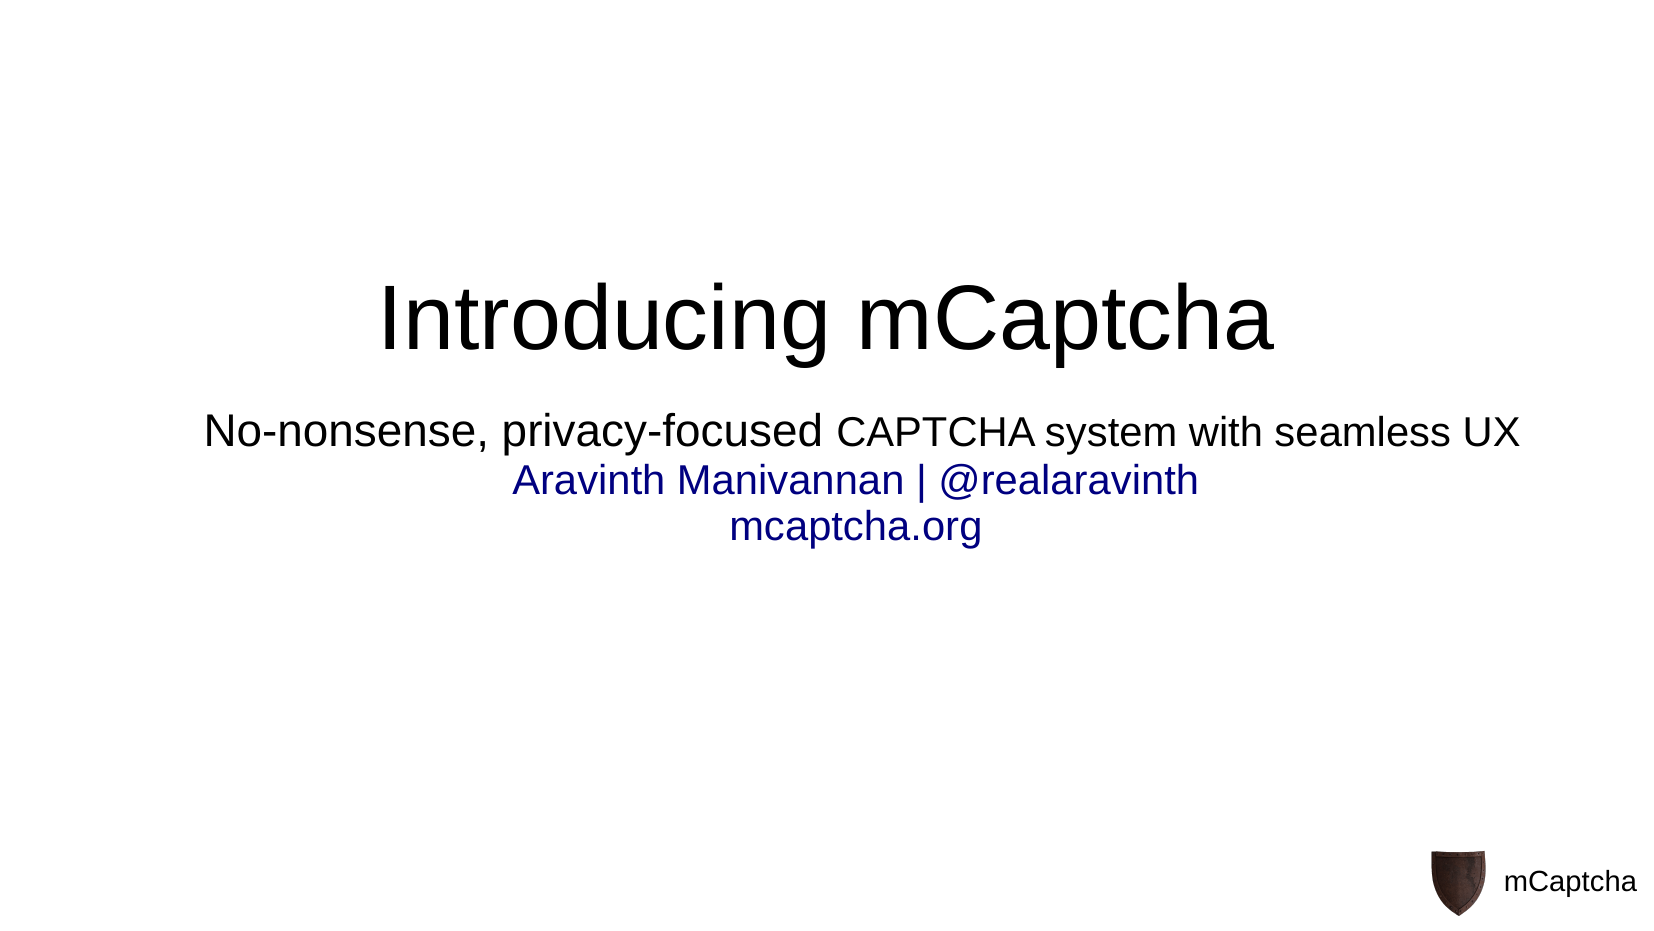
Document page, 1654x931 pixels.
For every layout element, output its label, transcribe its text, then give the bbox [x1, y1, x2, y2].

text_box mCaptcha [1489, 857, 1654, 906]
subtitle No-nonsense, privacy-focused CAPTCHA system with seamless UX Aravinth Manivannan | @realaravinth mcaptcha.org [174, 381, 1538, 620]
title Introducing mCaptcha [82, 239, 1571, 396]
picture [1425, 846, 1493, 918]
